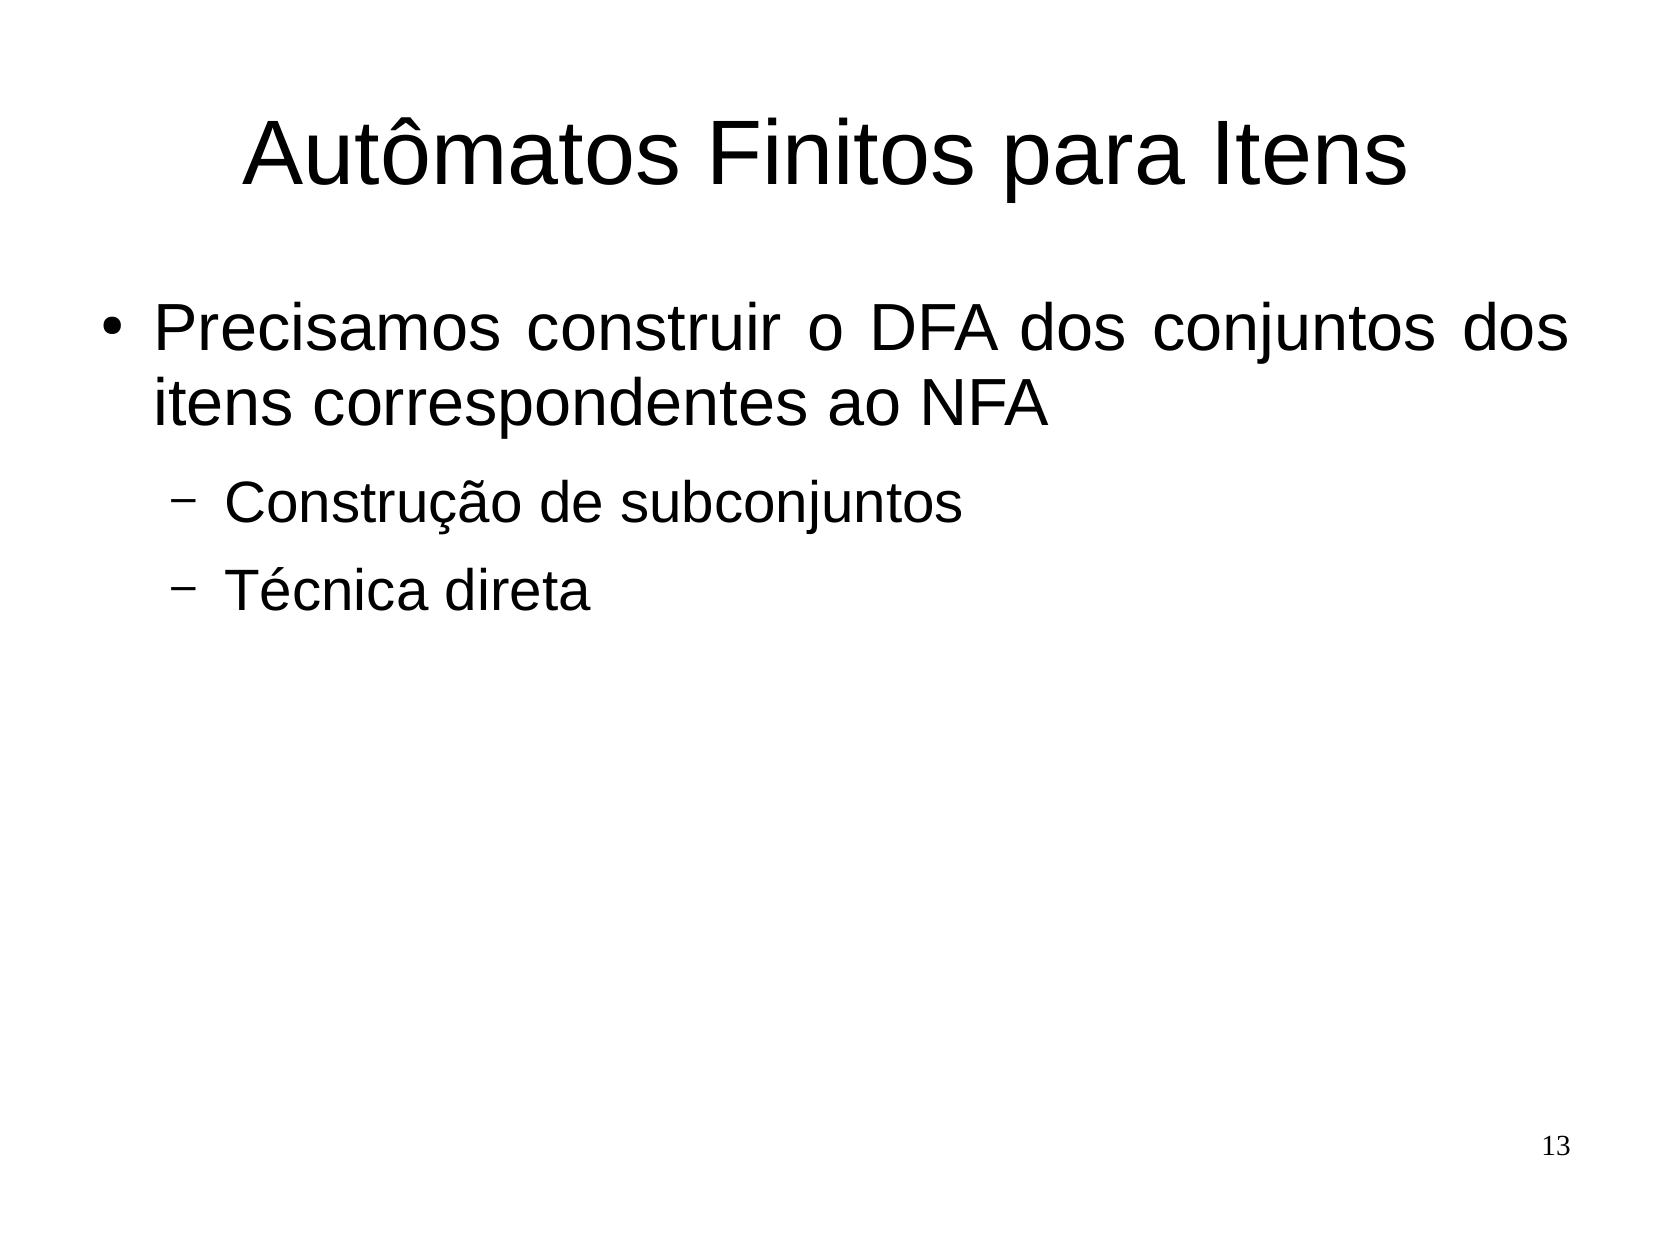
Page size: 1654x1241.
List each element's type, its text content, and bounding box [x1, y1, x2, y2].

title Autômatos Finitos para Itens [82, 49, 1571, 257]
list Precisamos construir o DFA dos conjuntos dos itens correspondentes ao NFA Construção de subconjuntos Técnica direta [82, 290, 1571, 1010]
